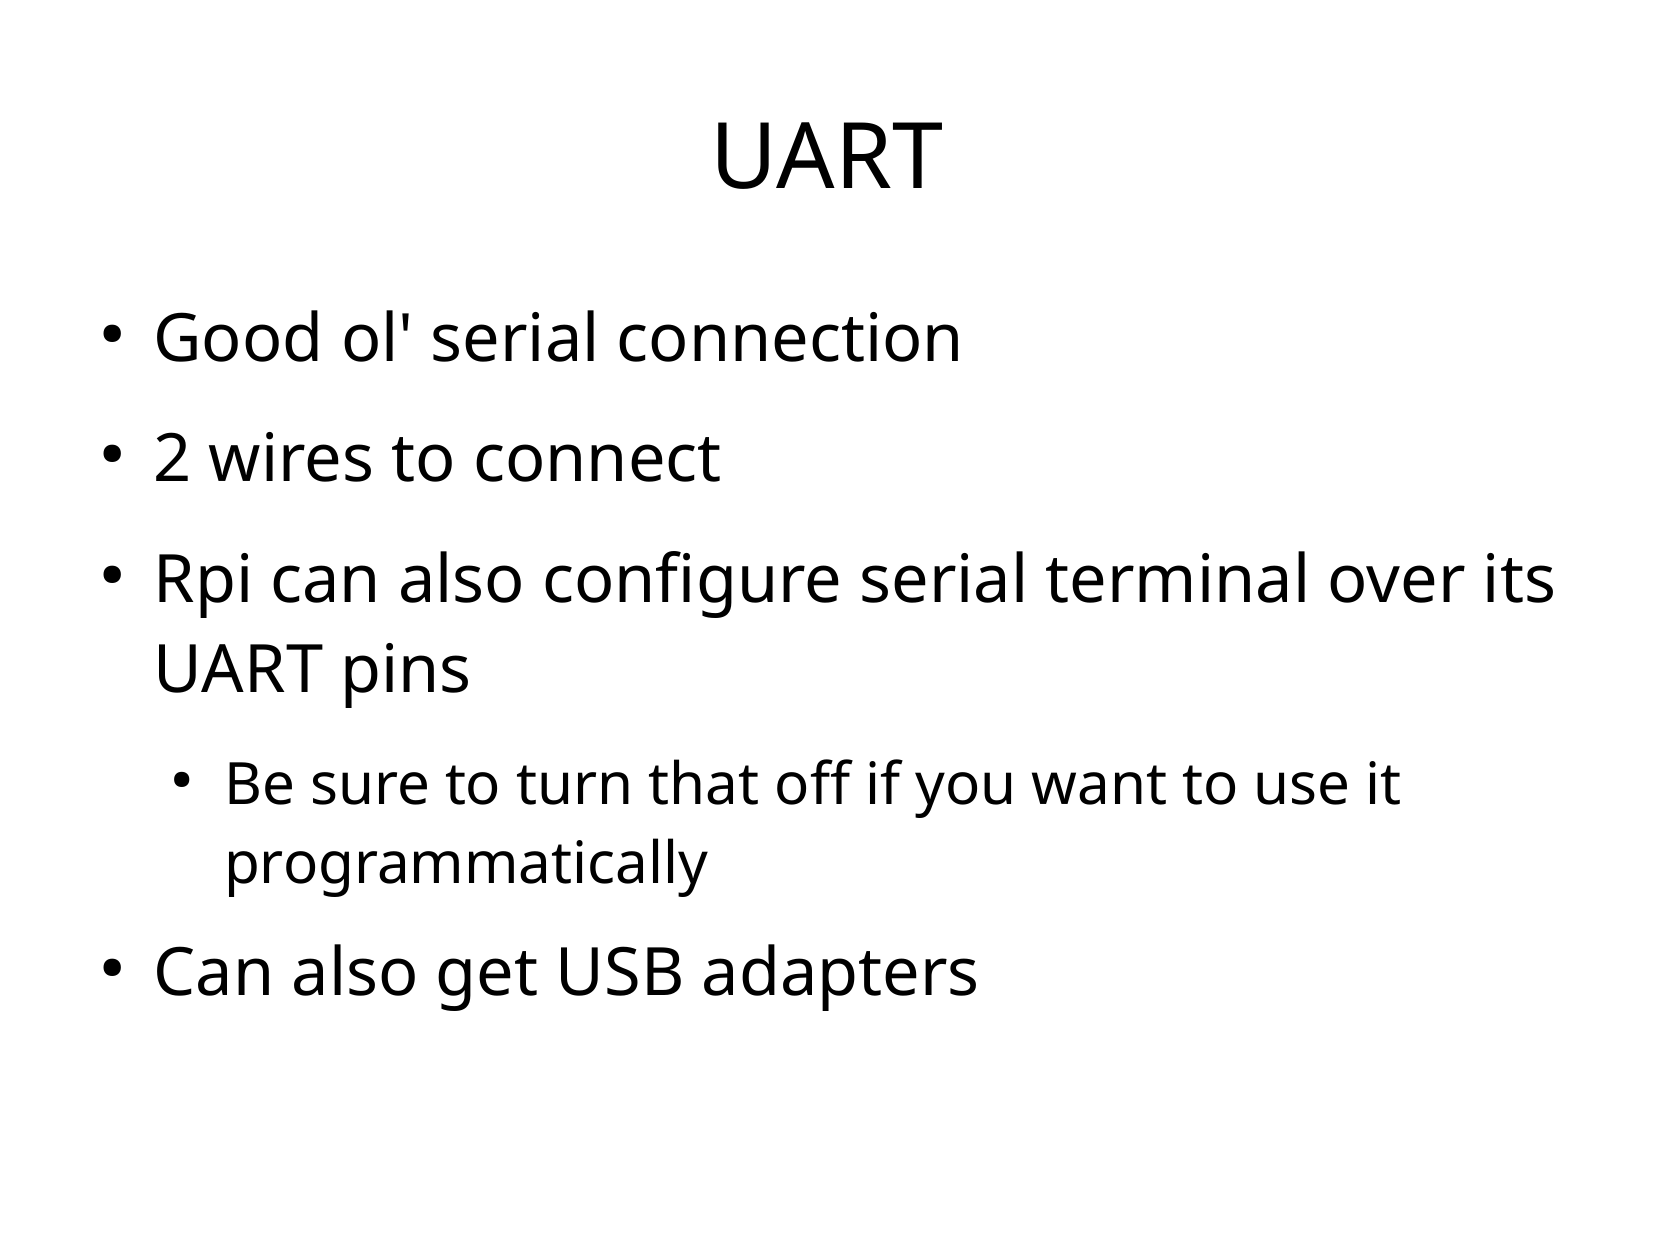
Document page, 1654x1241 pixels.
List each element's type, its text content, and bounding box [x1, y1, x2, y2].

title UART [82, 49, 1571, 257]
list Good ol' serial connection 2 wires to connect Rpi can also configure serial terminal over its UART pins Be sure to turn that off if you want to use it programmatically Can also get USB adapters [82, 290, 1571, 1010]
